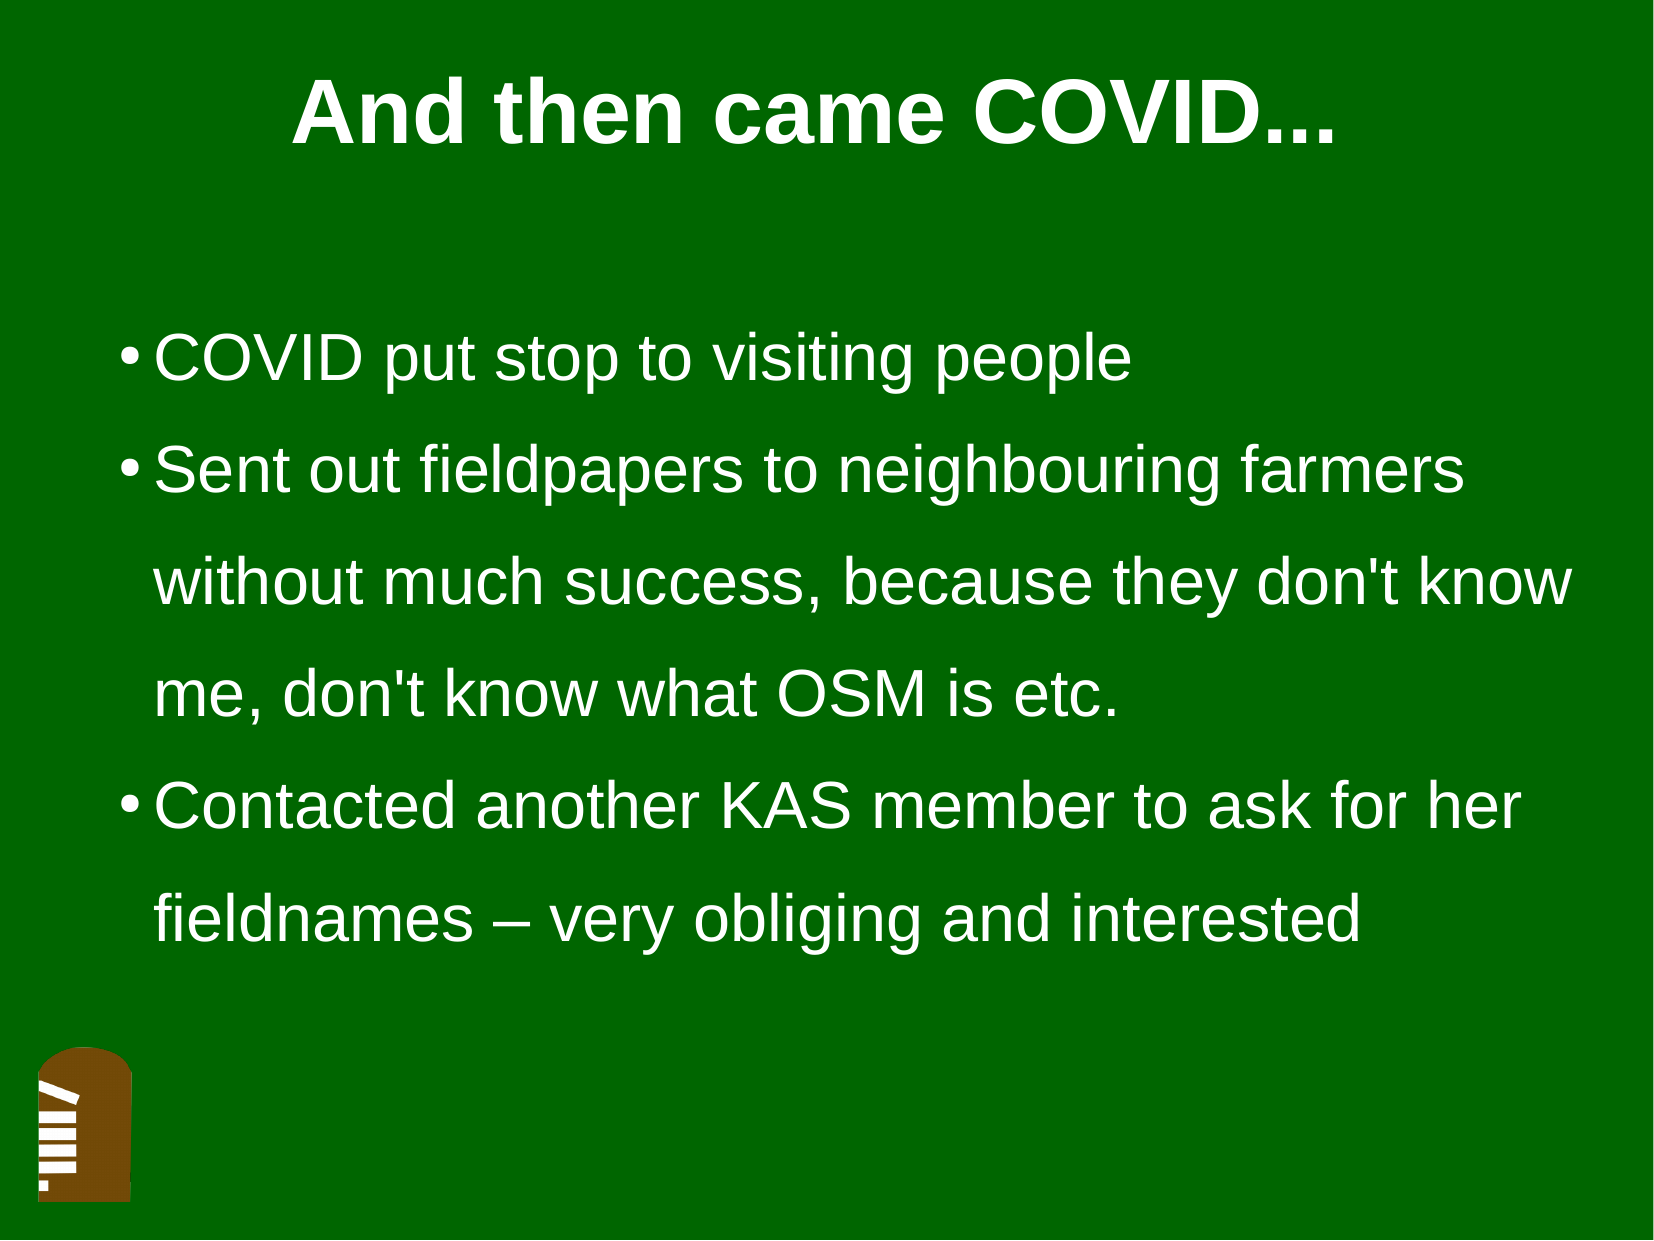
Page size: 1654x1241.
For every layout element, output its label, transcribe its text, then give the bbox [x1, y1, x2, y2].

subtitle COVID put stop to visiting people Sent out fieldpapers to neighbouring farmers without much success, because they don't know me, don't know what OSM is etc. Contacted another KAS member to ask for her fieldnames – very obliging and interested [118, 211, 1607, 1027]
picture [0, 1032, 178, 1217]
title And then came COVID... [70, 47, 1560, 178]
